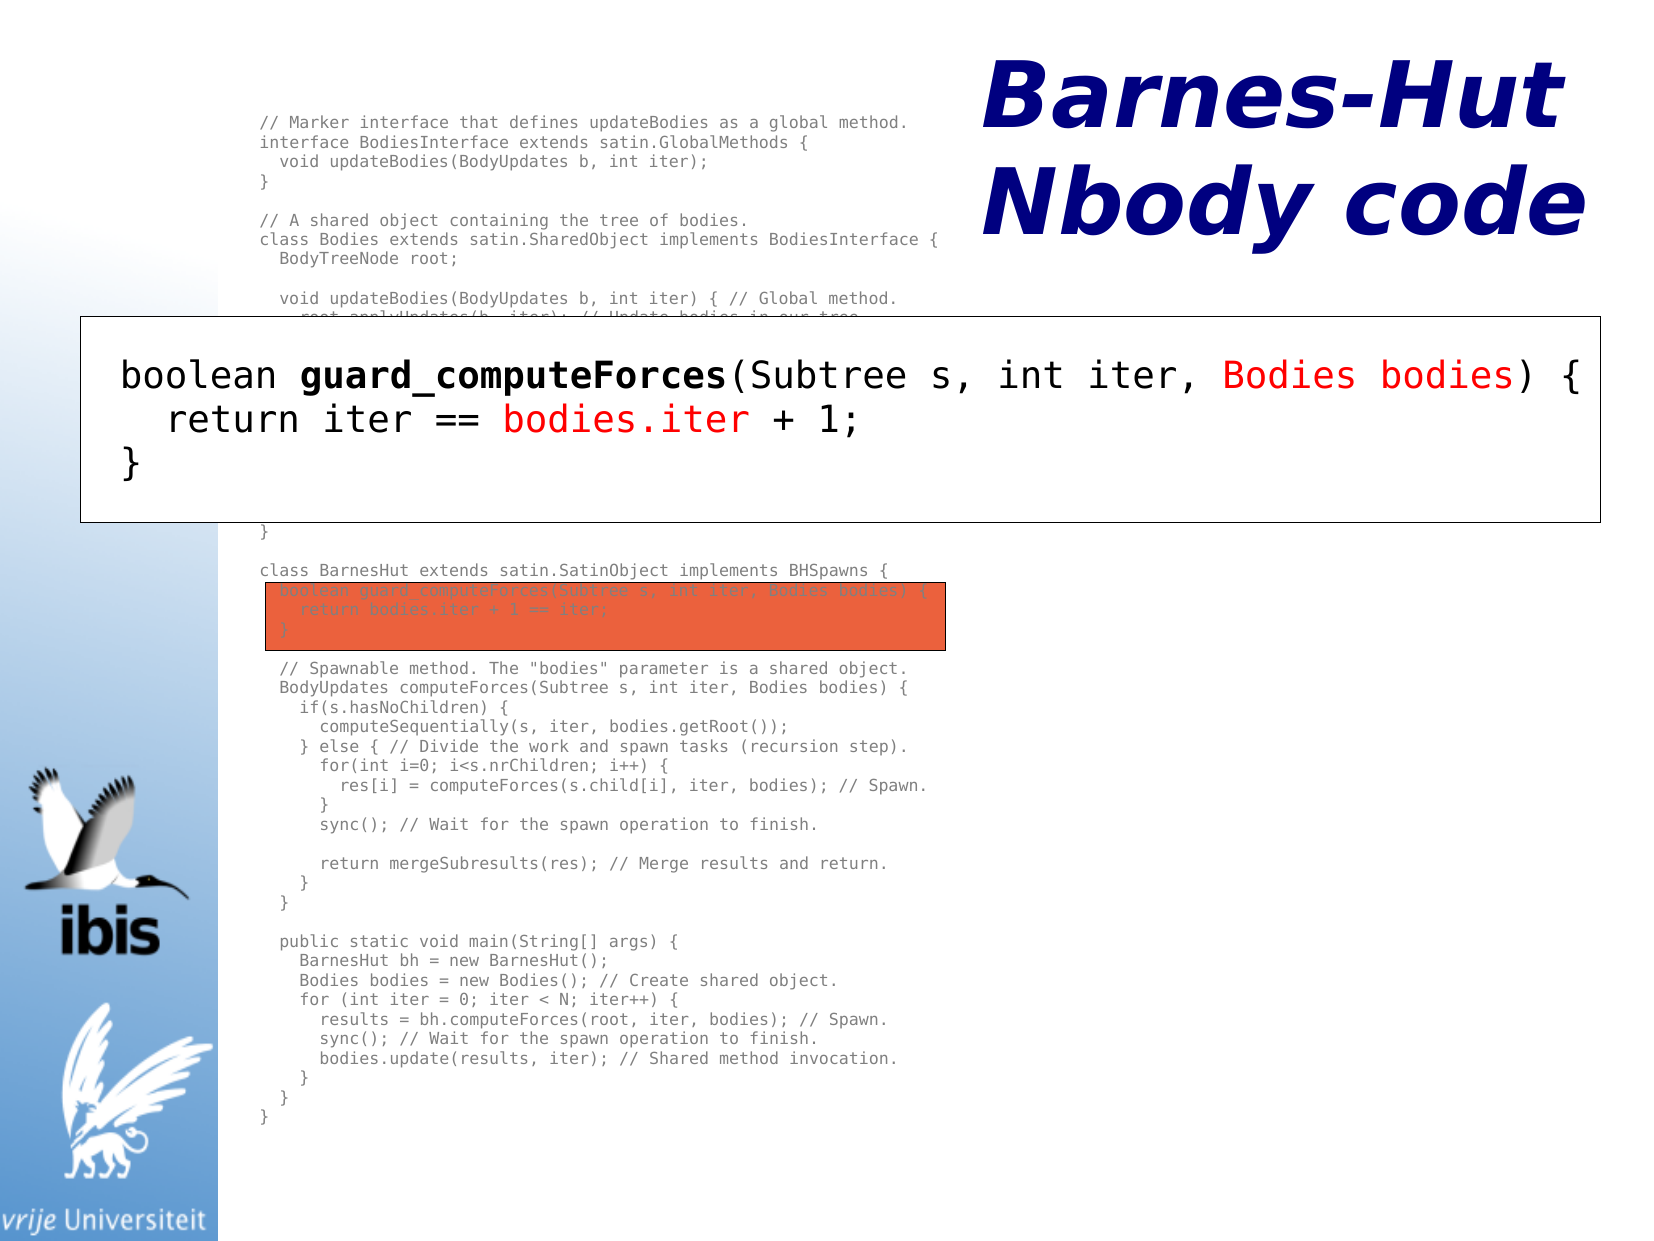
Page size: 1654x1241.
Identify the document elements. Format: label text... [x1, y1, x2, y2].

text_box // Marker interface that defines updateBodies as a global method. interface BodiesInterface extends satin.GlobalMethods { void updateBodies(BodyUpdates b, int iter); } // A shared object containing the tree of bodies. class Bodies extends satin.SharedObject implements BodiesInterface { BodyTreeNode root; void updateBodies(BodyUpdates b, int iter) { // Global method. root.applyUpdates(b, iter); // Update bodies in our tree. } BodyTreeNode getRoot() { // Local method. return root; } } // Mark the computeForces method as a spawn operation. interface BHSpawns extends satin.Spawnable { BodyUpdates computeForces(Subtree s, int iter, Bodies bodies); } class BarnesHut extends satin.SatinObject implements BHSpawns { boolean guard_computeForces(Subtree s, int iter, Bodies bodies) { return bodies.iter + 1 == iter; } // Spawnable method. The "bodies" parameter is a shared object. BodyUpdates computeForces(Subtree s, int iter, Bodies bodies) { if(s.hasNoChildren) { computeSequentially(s, iter, bodies.getRoot()); } else { // Divide the work and spawn tasks (recursion step). for(int i=0; i<s.nrChildren; i++) { res[i] = computeForces(s.child[i], iter, bodies); // Spawn. } sync(); // Wait for the spawn operation to finish. return mergeSubresults(res); // Merge results and return. } } public static void main(String[] args) { BarnesHut bh = new BarnesHut(); Bodies bodies = new Bodies(); // Create shared object. for (int iter = 0; iter < N; iter++) { results = bh.computeForces(root, iter, bodies); // Spawn. sync(); // Wait for the spawn operation to finish. bodies.update(results, iter); // Shared method invocation. } } } [259, 113, 1093, 316]
text_box boolean guard_computeForces(Subtree s, int iter, Bodies bodies) { return iter == bodies.iter + 1; } [80, 316, 1601, 523]
text_box // Marker interface that defines updateBodies as a global method. interface BodiesInterface extends satin.GlobalMethods { void updateBodies(BodyUpdates b, int iter); } // A shared object containing the tree of bodies. class Bodies extends satin.SharedObject implements BodiesInterface { BodyTreeNode root; void updateBodies(BodyUpdates b, int iter) { // Global method. root.applyUpdates(b, iter); // Update bodies in our tree. } BodyTreeNode getRoot() { // Local method. return root; } } // Mark the computeForces method as a spawn operation. interface BHSpawns extends satin.Spawnable { BodyUpdates computeForces(Subtree s, int iter, Bodies bodies); } class BarnesHut extends satin.SatinObject implements BHSpawns { boolean guard_computeForces(Subtree s, int iter, Bodies bodies) { return bodies.iter + 1 == iter; } // Spawnable method. The "bodies" parameter is a shared object. BodyUpdates computeForces(Subtree s, int iter, Bodies bodies) { if(s.hasNoChildren) { computeSequentially(s, iter, bodies.getRoot()); } else { // Divide the work and spawn tasks (recursion step). for(int i=0; i<s.nrChildren; i++) { res[i] = computeForces(s.child[i], iter, bodies); // Spawn. } sync(); // Wait for the spawn operation to finish. return mergeSubresults(res); // Merge results and return. } } public static void main(String[] args) { BarnesHut bh = new BarnesHut(); Bodies bodies = new Bodies(); // Create shared object. for (int iter = 0; iter < N; iter++) { results = bh.computeForces(root, iter, bodies); // Spawn. sync(); // Wait for the spawn operation to finish. bodies.update(results, iter); // Shared method invocation. } } } [259, 523, 1093, 1160]
title Barnes-Hut Nbody code [981, 42, 1617, 257]
picture [0, 0, 218, 1241]
